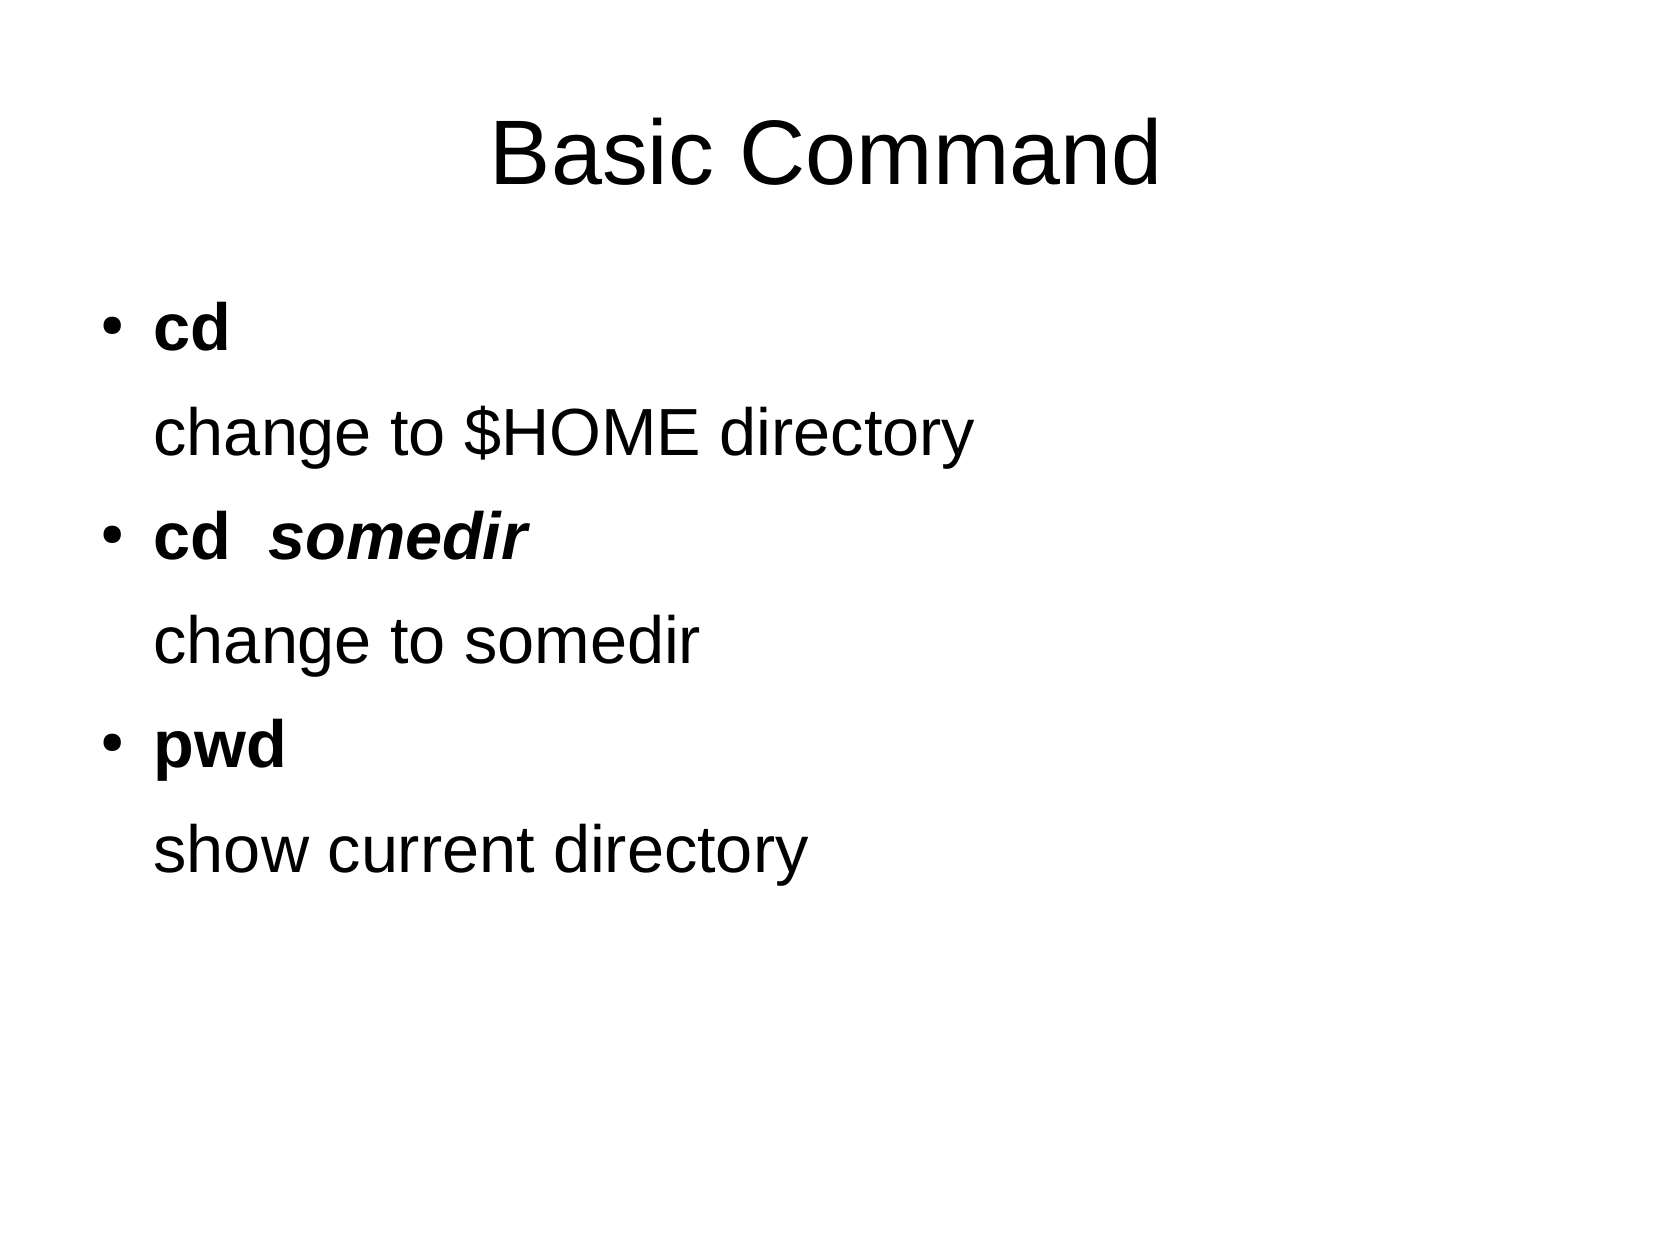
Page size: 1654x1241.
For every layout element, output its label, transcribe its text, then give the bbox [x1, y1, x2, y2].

list cd change to $HOME directory cd somedir change to somedir pwd show current directory [82, 290, 1571, 1109]
title Basic Command [82, 56, 1571, 250]
